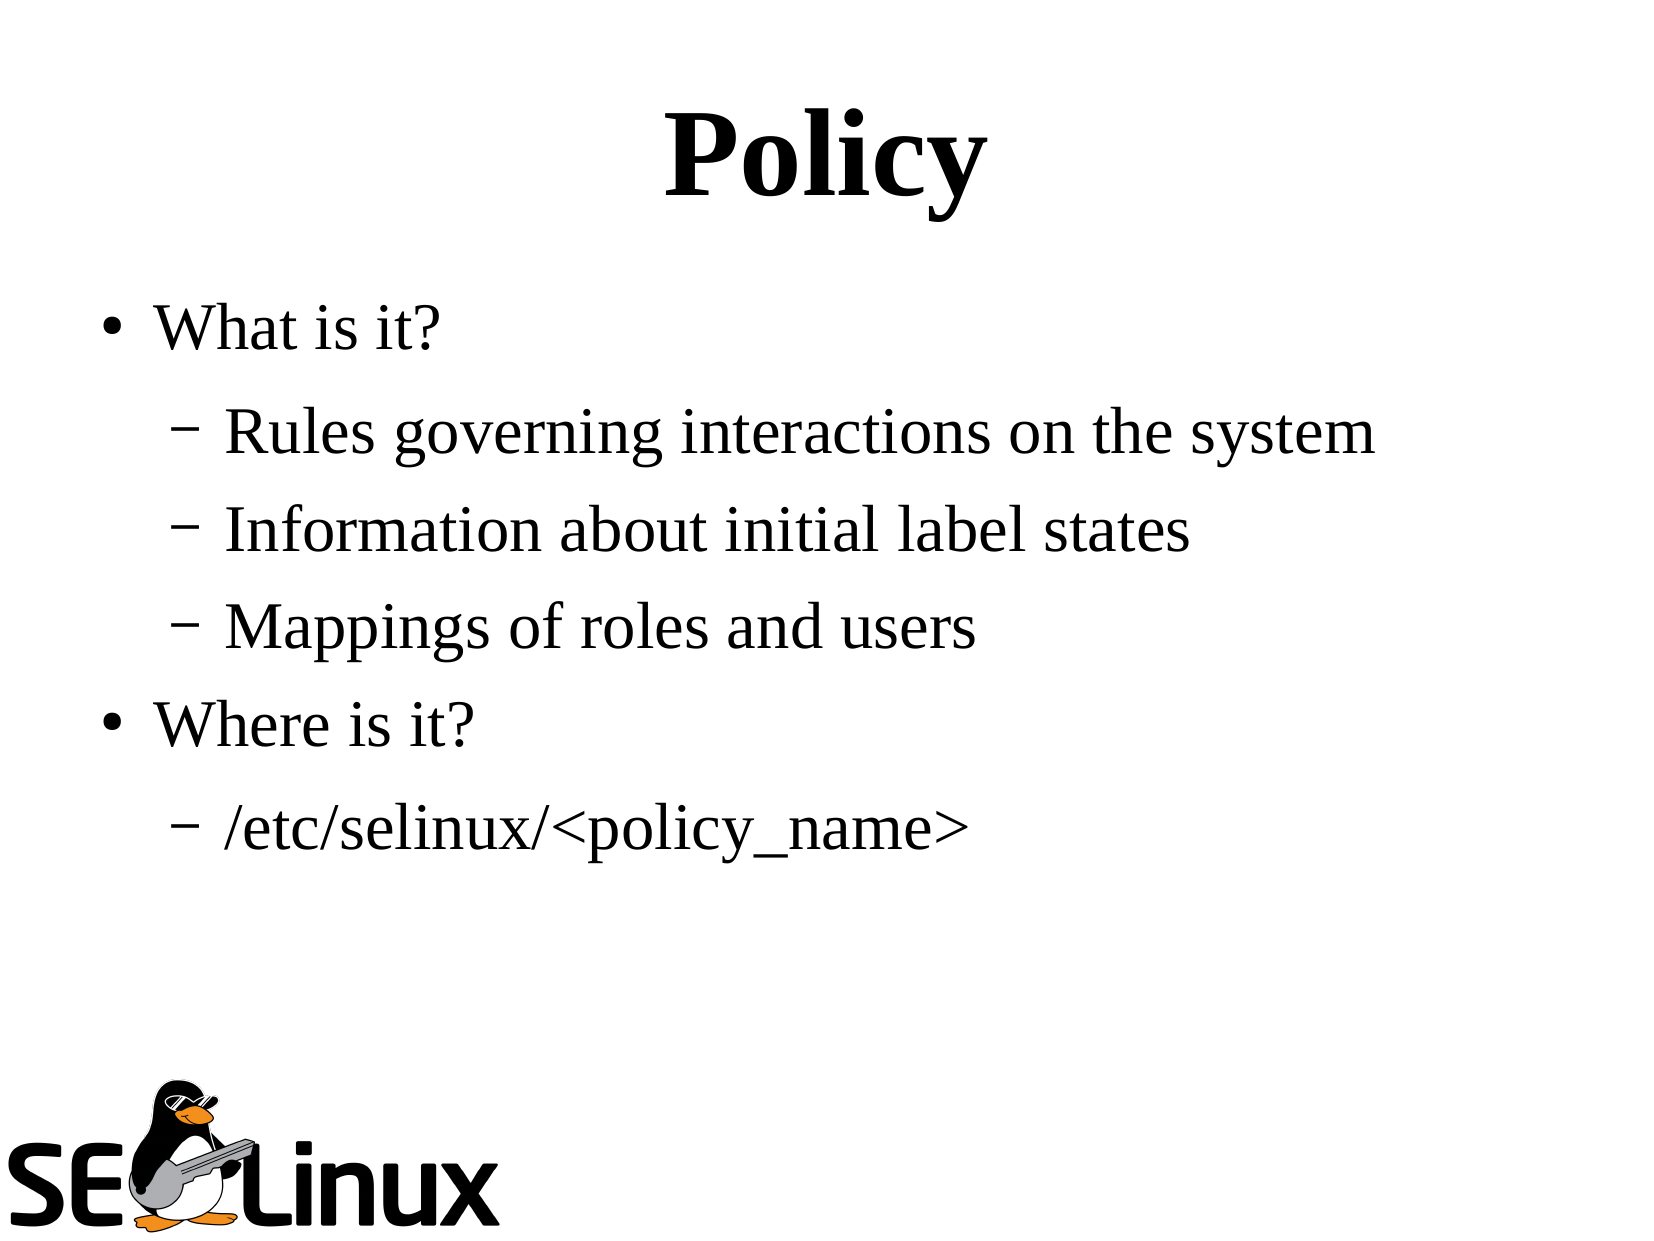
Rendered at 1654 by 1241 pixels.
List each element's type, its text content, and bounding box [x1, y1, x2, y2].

picture [0, 919, 526, 1241]
list What is it? Rules governing interactions on the system Information about initial label states Mappings of roles and users Where is it? /etc/selinux/<policy_name> [82, 290, 1571, 1010]
title Policy [82, 49, 1571, 257]
